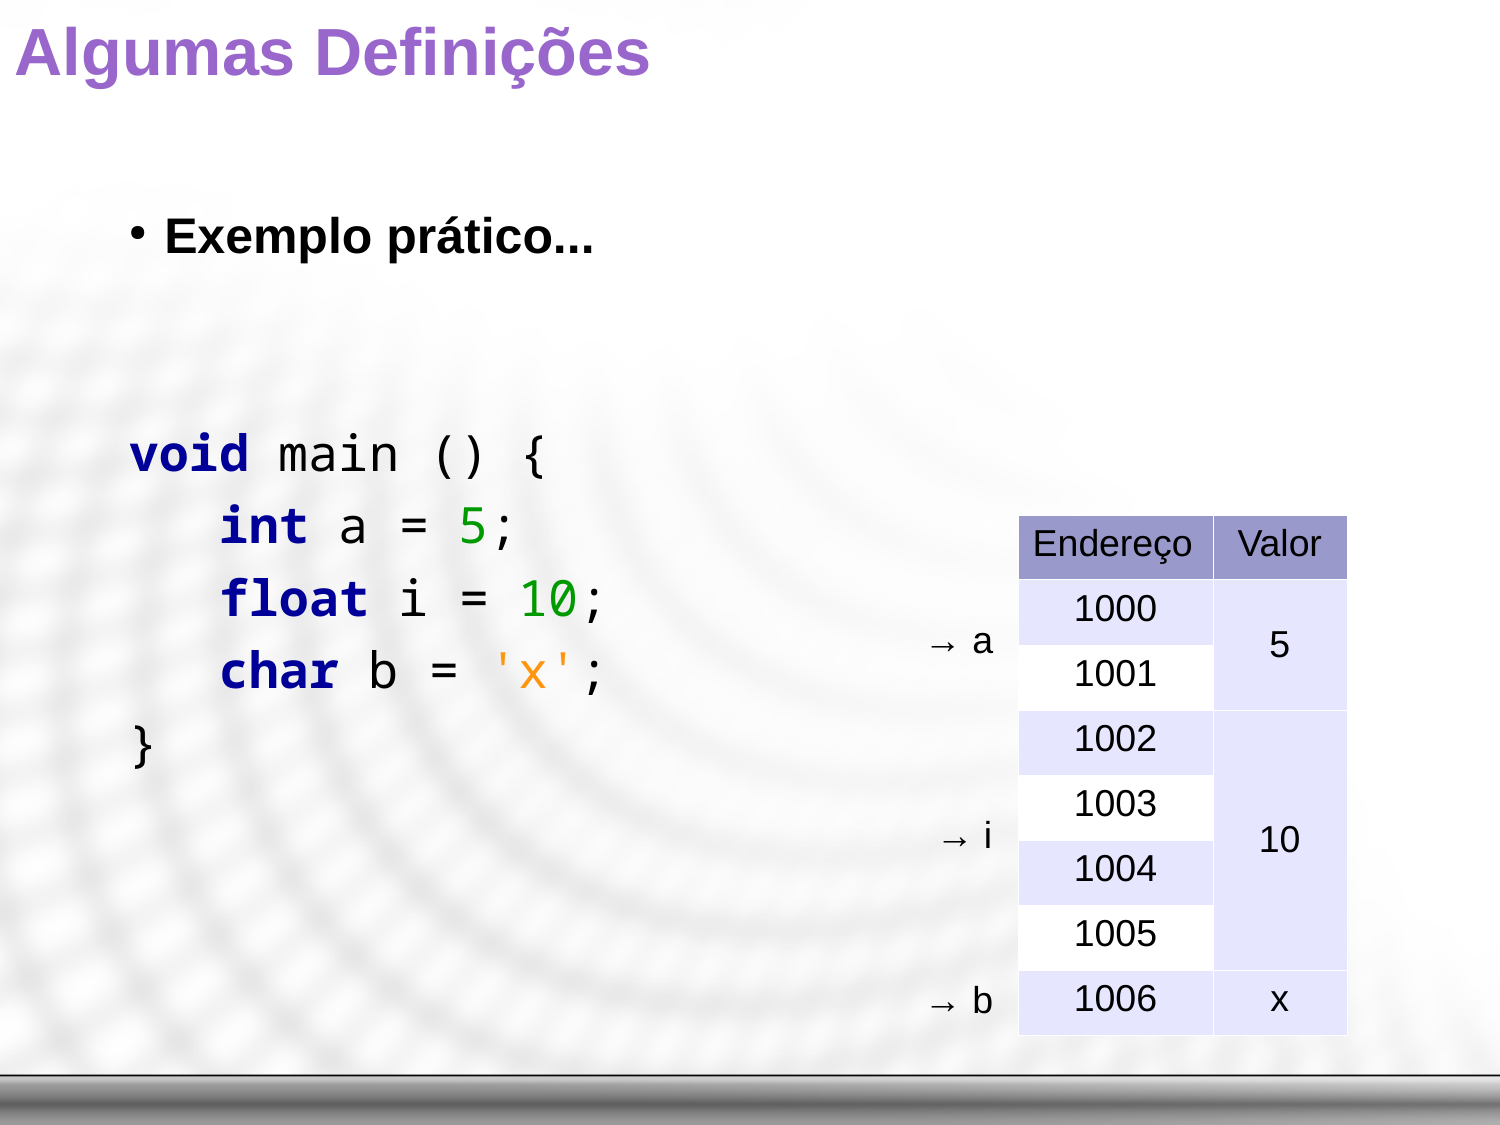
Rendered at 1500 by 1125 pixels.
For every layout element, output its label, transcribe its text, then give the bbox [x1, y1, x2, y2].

title Algumas Definições [0, 0, 1353, 102]
table_cell 1004 [1019, 841, 1213, 905]
text_box → b [909, 968, 1008, 1029]
table_cell 1006 [1019, 971, 1213, 1035]
table_cell 1005 [1019, 906, 1213, 970]
table_cell 1003 [1019, 776, 1213, 840]
table_header Valor [1214, 516, 1347, 579]
table_cell x [1214, 971, 1347, 1035]
table_cell 1002 [1019, 711, 1213, 775]
table_header Endereço [1019, 516, 1213, 579]
table_cell 10 [1214, 711, 1347, 970]
picture [0, 0, 1500, 1125]
table_cell 5 [1214, 580, 1347, 710]
list Exemplo prático... void main () { int a = 5; float i = 10; char b = 'x'; } [58, 196, 1442, 1036]
table_cell 1000 [1019, 580, 1213, 645]
text_box → a [909, 608, 1008, 669]
text_box → i [921, 803, 1008, 887]
table_cell 1001 [1019, 646, 1213, 710]
